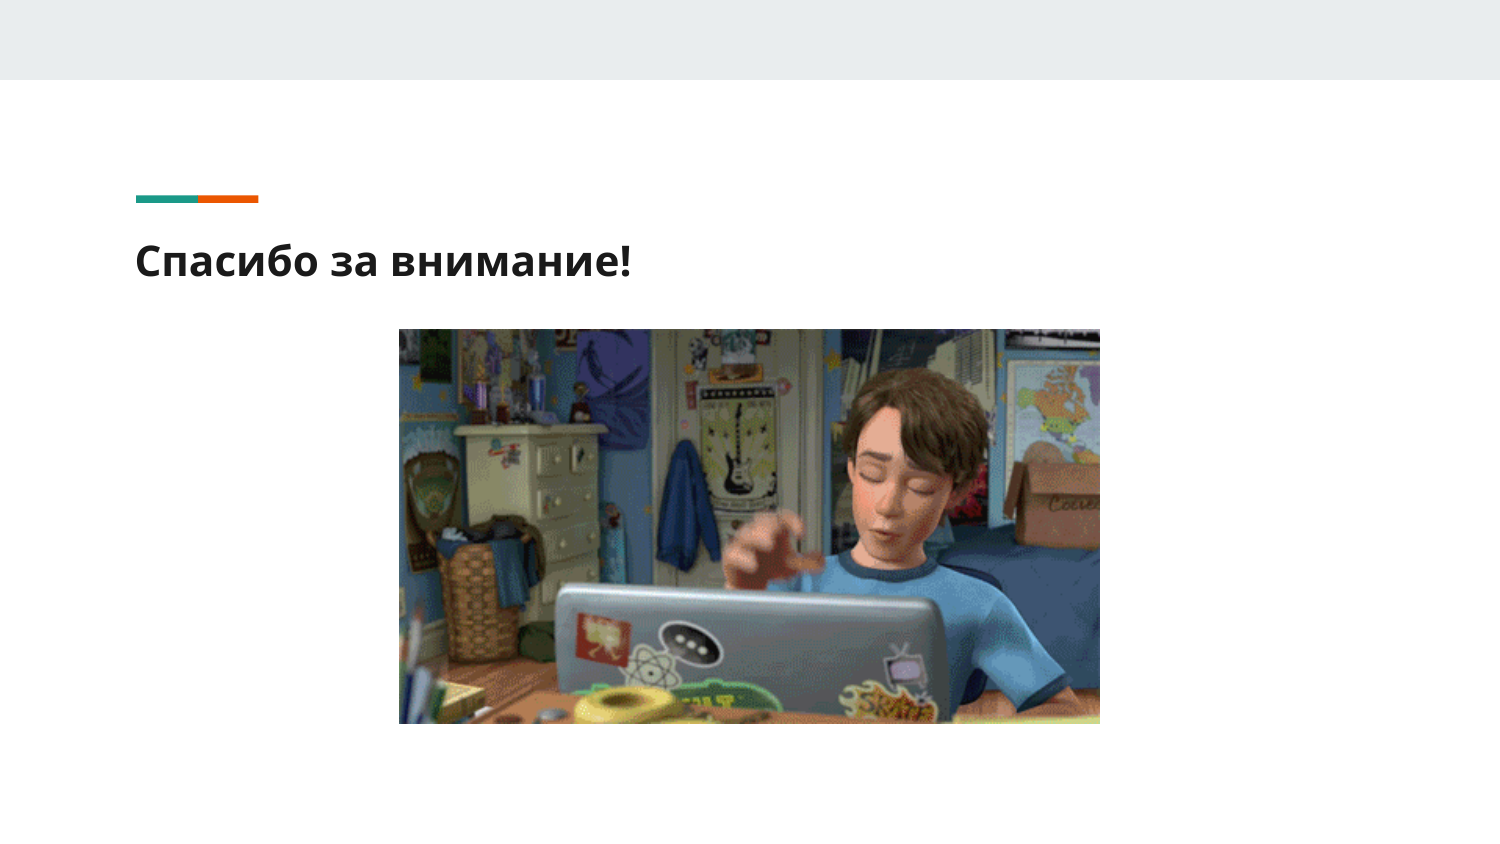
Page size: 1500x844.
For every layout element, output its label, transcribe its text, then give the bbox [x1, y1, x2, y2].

picture [399, 329, 1100, 724]
title Спасибо за внимание! [119, 216, 1381, 305]
